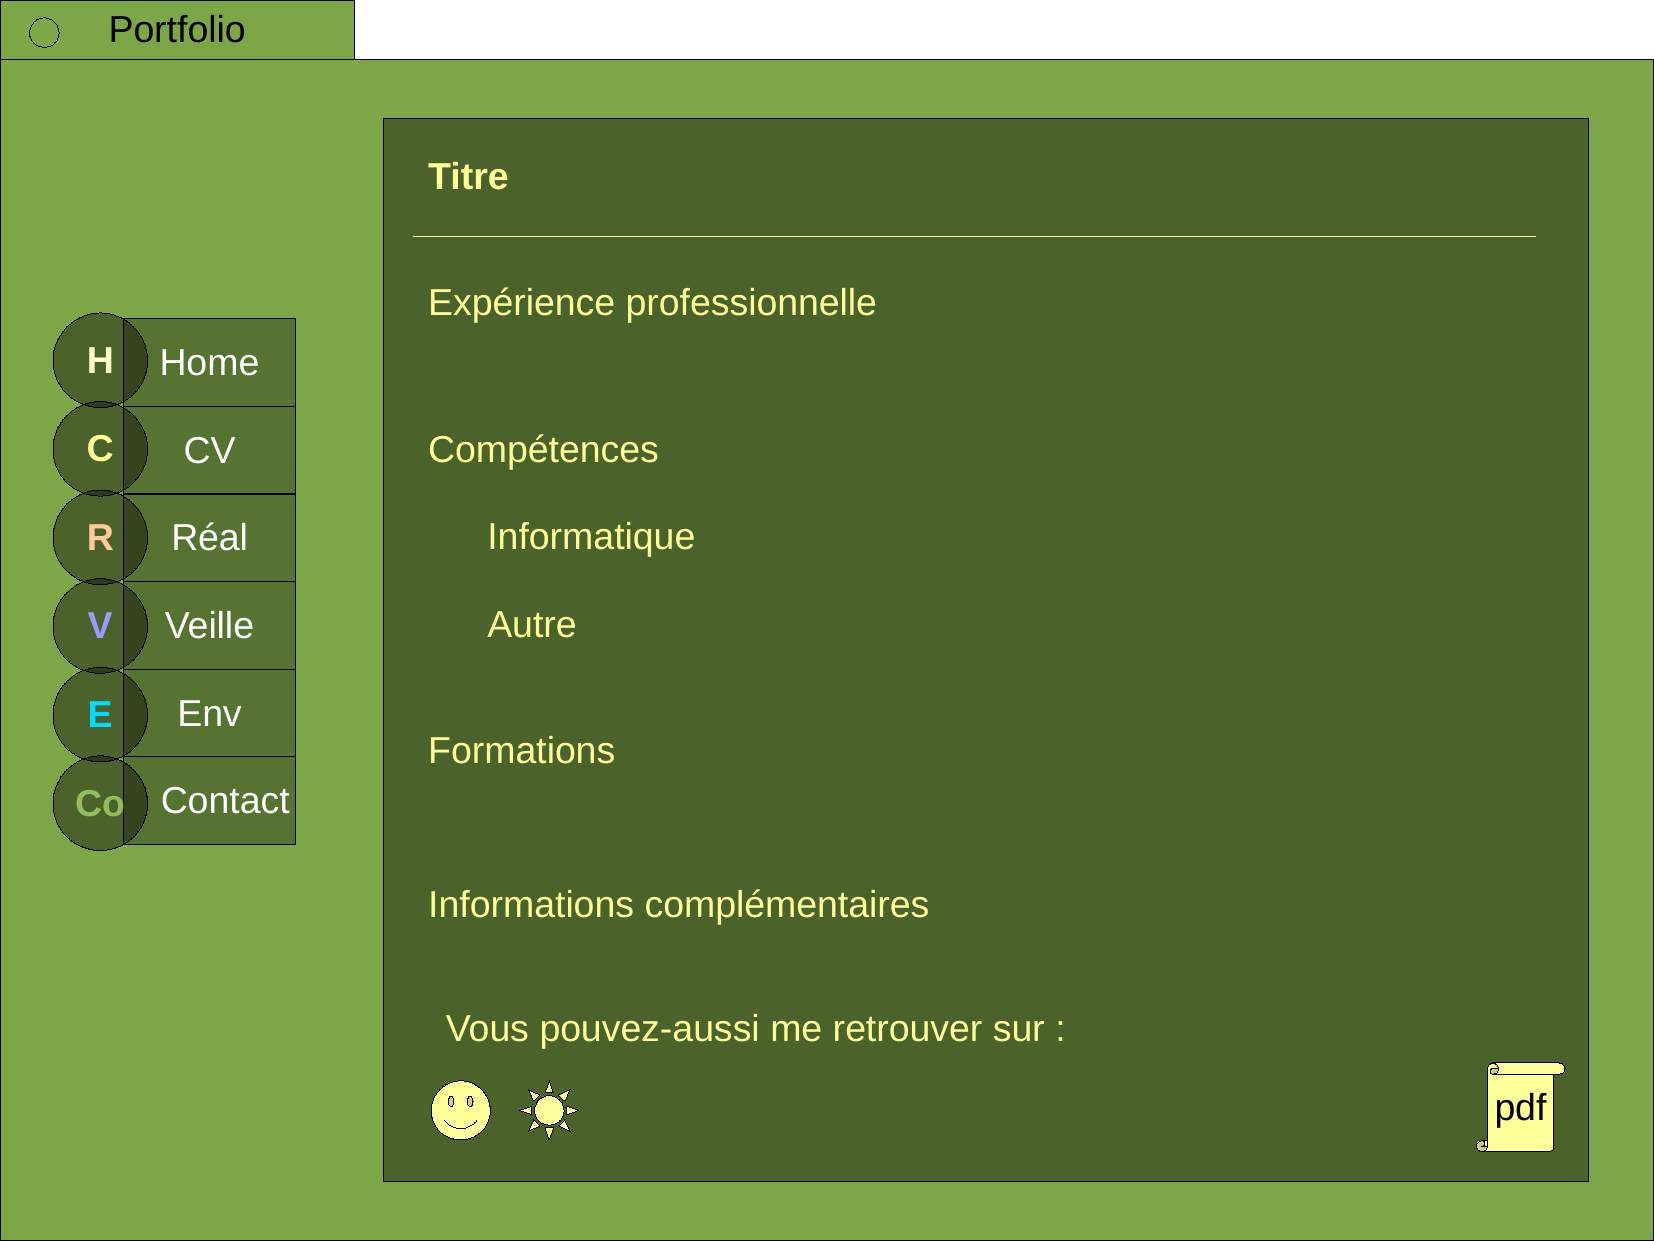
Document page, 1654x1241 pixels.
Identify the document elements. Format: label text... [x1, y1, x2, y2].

text_box R [53, 490, 148, 582]
text_box Portfolio [0, 0, 355, 60]
text_box Veille [123, 581, 296, 669]
text_box Informations complémentaires [413, 876, 945, 934]
text_box Autre [472, 596, 768, 654]
text_box Contact [123, 756, 296, 845]
text_box CV [123, 407, 296, 493]
text_box V [53, 578, 148, 670]
text_box Env [123, 669, 296, 756]
text_box Co [53, 755, 148, 851]
text_box Expérience professionnelle [413, 273, 916, 331]
text_box E [53, 667, 148, 759]
text_box Informatique [472, 507, 768, 565]
text_box Titre [413, 148, 827, 207]
text_box Home [123, 318, 296, 407]
text_box pdf [1493, 1062, 1566, 1074]
text_box H [53, 312, 148, 408]
text_box C [53, 405, 148, 493]
text_box Compétences [413, 421, 709, 479]
text_box Vous pouvez-aussi me retrouver sur : [431, 1000, 1140, 1058]
text_box [0, 59, 1654, 1241]
text_box pdf [1484, 1063, 1554, 1152]
text_box Réal [123, 493, 296, 581]
text_box [29, 17, 60, 48]
text_box Formations [413, 722, 650, 780]
